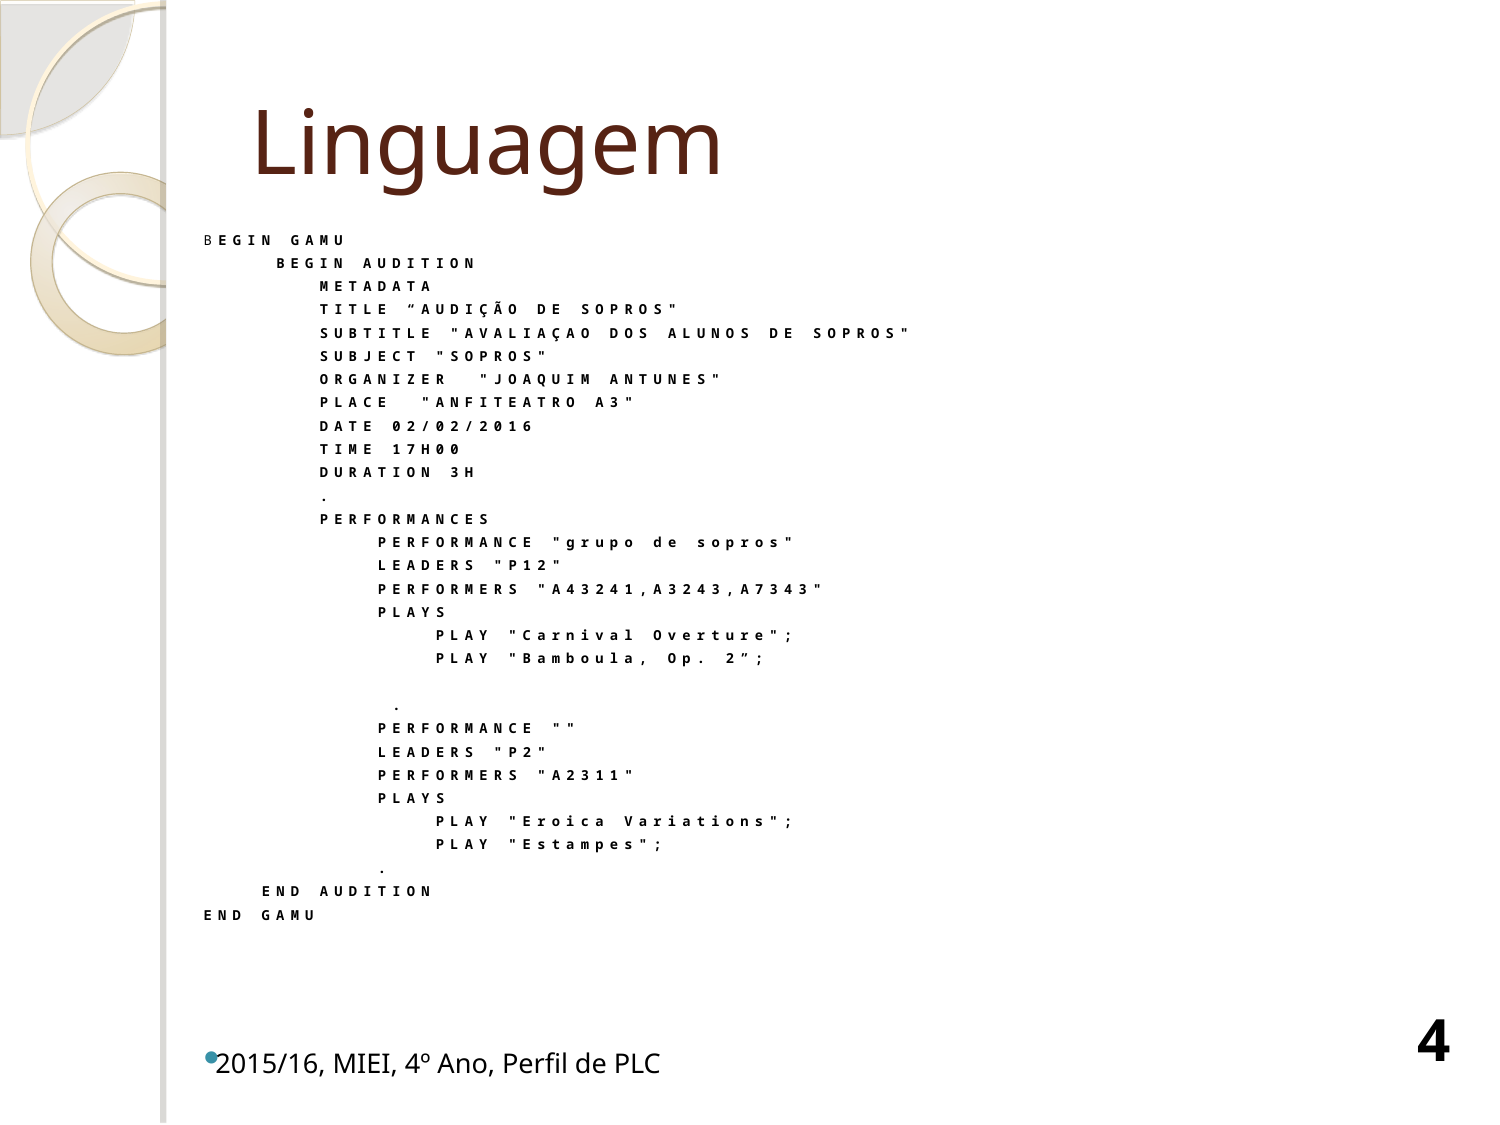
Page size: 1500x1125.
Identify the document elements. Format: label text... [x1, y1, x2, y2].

text_box 4 [1345, 996, 1466, 1082]
text_box 2015/16, MIEI, 4º Ano, Perfil de PLC [200, 1039, 1173, 1087]
title Linguagem [235, 45, 1466, 233]
list BEGIN GAMU BEGIN AUDITION METADATA TITLE “AUDIÇÃO DE SOPROS" SUBTITLE "AVALIAÇAO DOS ALUNOS DE SOPROS" SUBJECT "SOPROS" ORGANIZER "JOAQUIM ANTUNES" PLACE "ANFITEATRO A3" DATE 02/02/2016 TIME 17H00 DURATION 3H . PERFORMANCES PERFORMANCE "grupo de sopros" LEADERS "P12" PERFORMERS "A43241,A3243,A7343" PLAYS PLAY "Carnival Overture"; PLAY "Bamboula, Op. 2”; . PERFORMANCE "" LEADERS "P2" PERFORMERS "A2311" PLAYS PLAY "Eroica Variations"; PLAY "Estampes"; . END AUDITION END GAMU [188, 200, 1405, 936]
